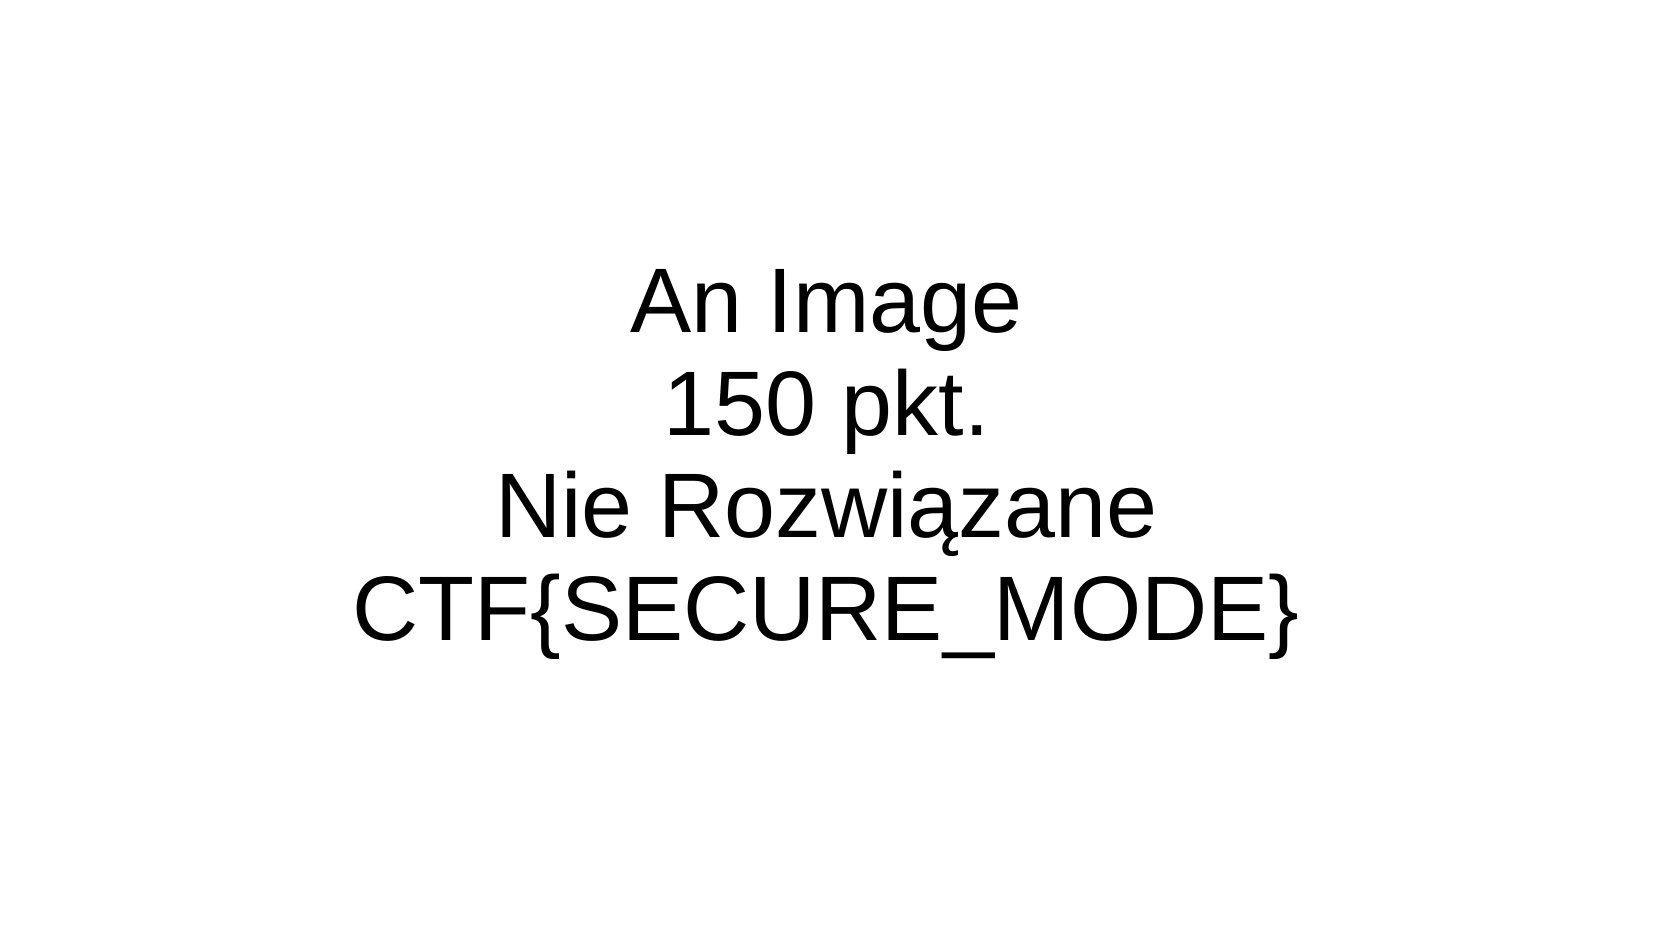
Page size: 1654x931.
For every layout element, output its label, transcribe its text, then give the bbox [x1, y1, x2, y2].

subtitle An Image 150 pkt. Nie Rozwiązane CTF{SECURE_MODE} [82, 95, 1571, 815]
